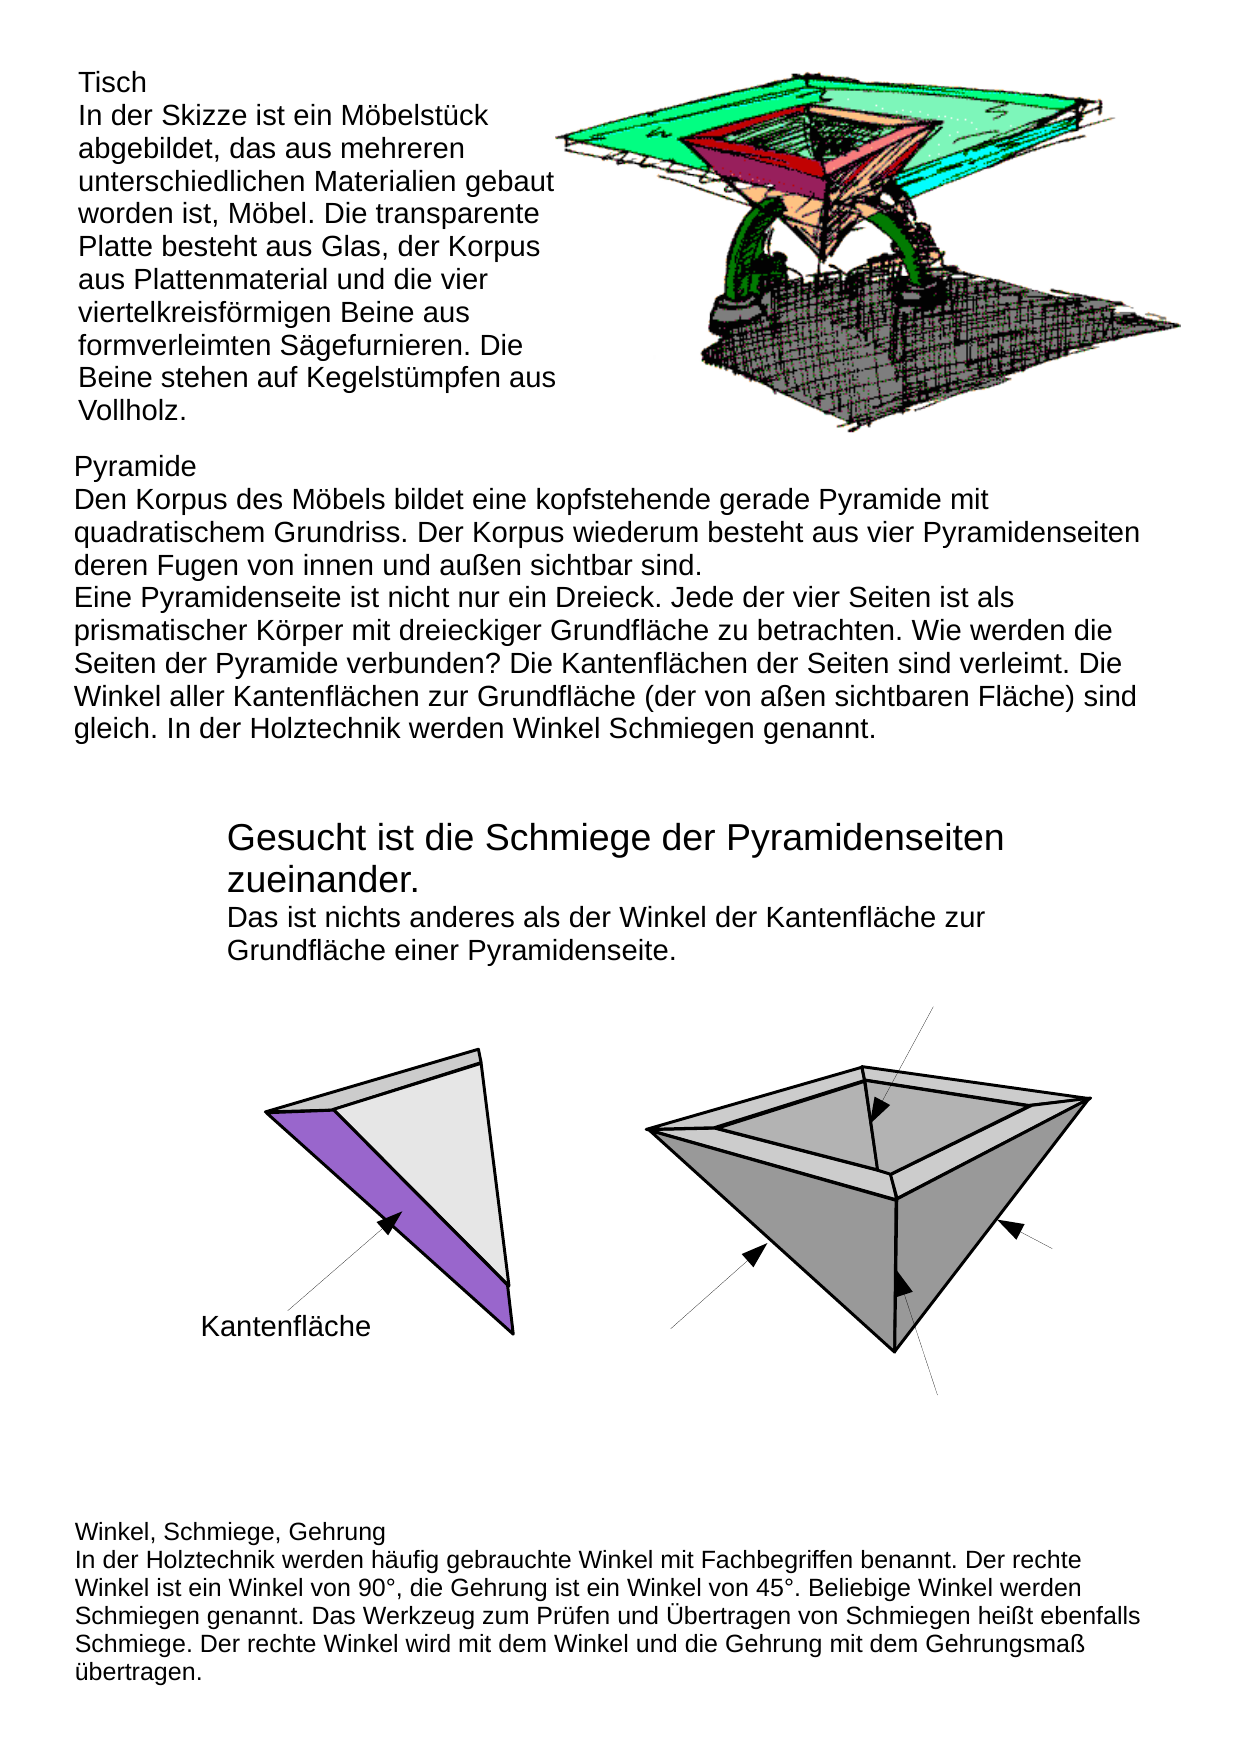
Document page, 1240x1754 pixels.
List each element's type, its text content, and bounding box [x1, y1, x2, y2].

text_box [265, 1049, 514, 1335]
text_box Kantenfläche [185, 1302, 387, 1350]
text_box [646, 1066, 1091, 1353]
text_box Tisch In der Skizze ist ein Möbelstück abgebildet, das aus mehreren unterschiedlichen Materialien gebaut worden ist, Möbel. Die transparente Platte besteht aus Glas, der Korpus aus Plattenmaterial und die vier viertelkreisförmigen Beine aus formverleimten Sägefurnieren. Die Beine stehen auf Kegelstümpfen aus Vollholz. [63, 59, 591, 442]
picture [555, 58, 1181, 439]
text_box Winkel, Schmiege, Gehrung In der Holztechnik werden häufig gebrauchte Winkel mit Fachbegriffen benannt. Der rechte Winkel ist ein Winkel von 90°, die Gehrung ist ein Winkel von 45°. Beliebige Winkel werden Schmiegen genannt. Das Werkzeug zum Prüfen und Übertragen von Schmiegen heißt ebenfalls Schmiege. Der rechte Winkel wird mit dem Winkel und die Gehrung mit dem Gehrungsmaß übertragen. [60, 1510, 1181, 1694]
text_box Pyramide Den Korpus des Möbels bildet eine kopfstehende gerade Pyramide mit quadratischem Grundriss. Der Korpus wiederum besteht aus vier Pyramidenseiten deren Fugen von innen und außen sichtbar sind. Eine Pyramidenseite ist nicht nur ein Dreieck. Jede der vier Seiten ist als prismatischer Körper mit dreieckiger Grundfläche zu betrachten. Wie werden die Seiten der Pyramide verbunden? Die Kantenflächen der Seiten sind verleimt. Die Winkel aller Kantenflächen zur Grundfläche (der von aßen sichtbaren Fläche) sind gleich. In der Holztechnik werden Winkel Schmiegen genannt. [59, 442, 1181, 753]
text_box [119, 210, 555, 296]
text_box Gesucht ist die Schmiege der Pyramidenseiten zueinander. Das ist nichts anderes als der Winkel der Kantenfläche zur Grundfläche einer Pyramidenseite. [212, 809, 1026, 974]
